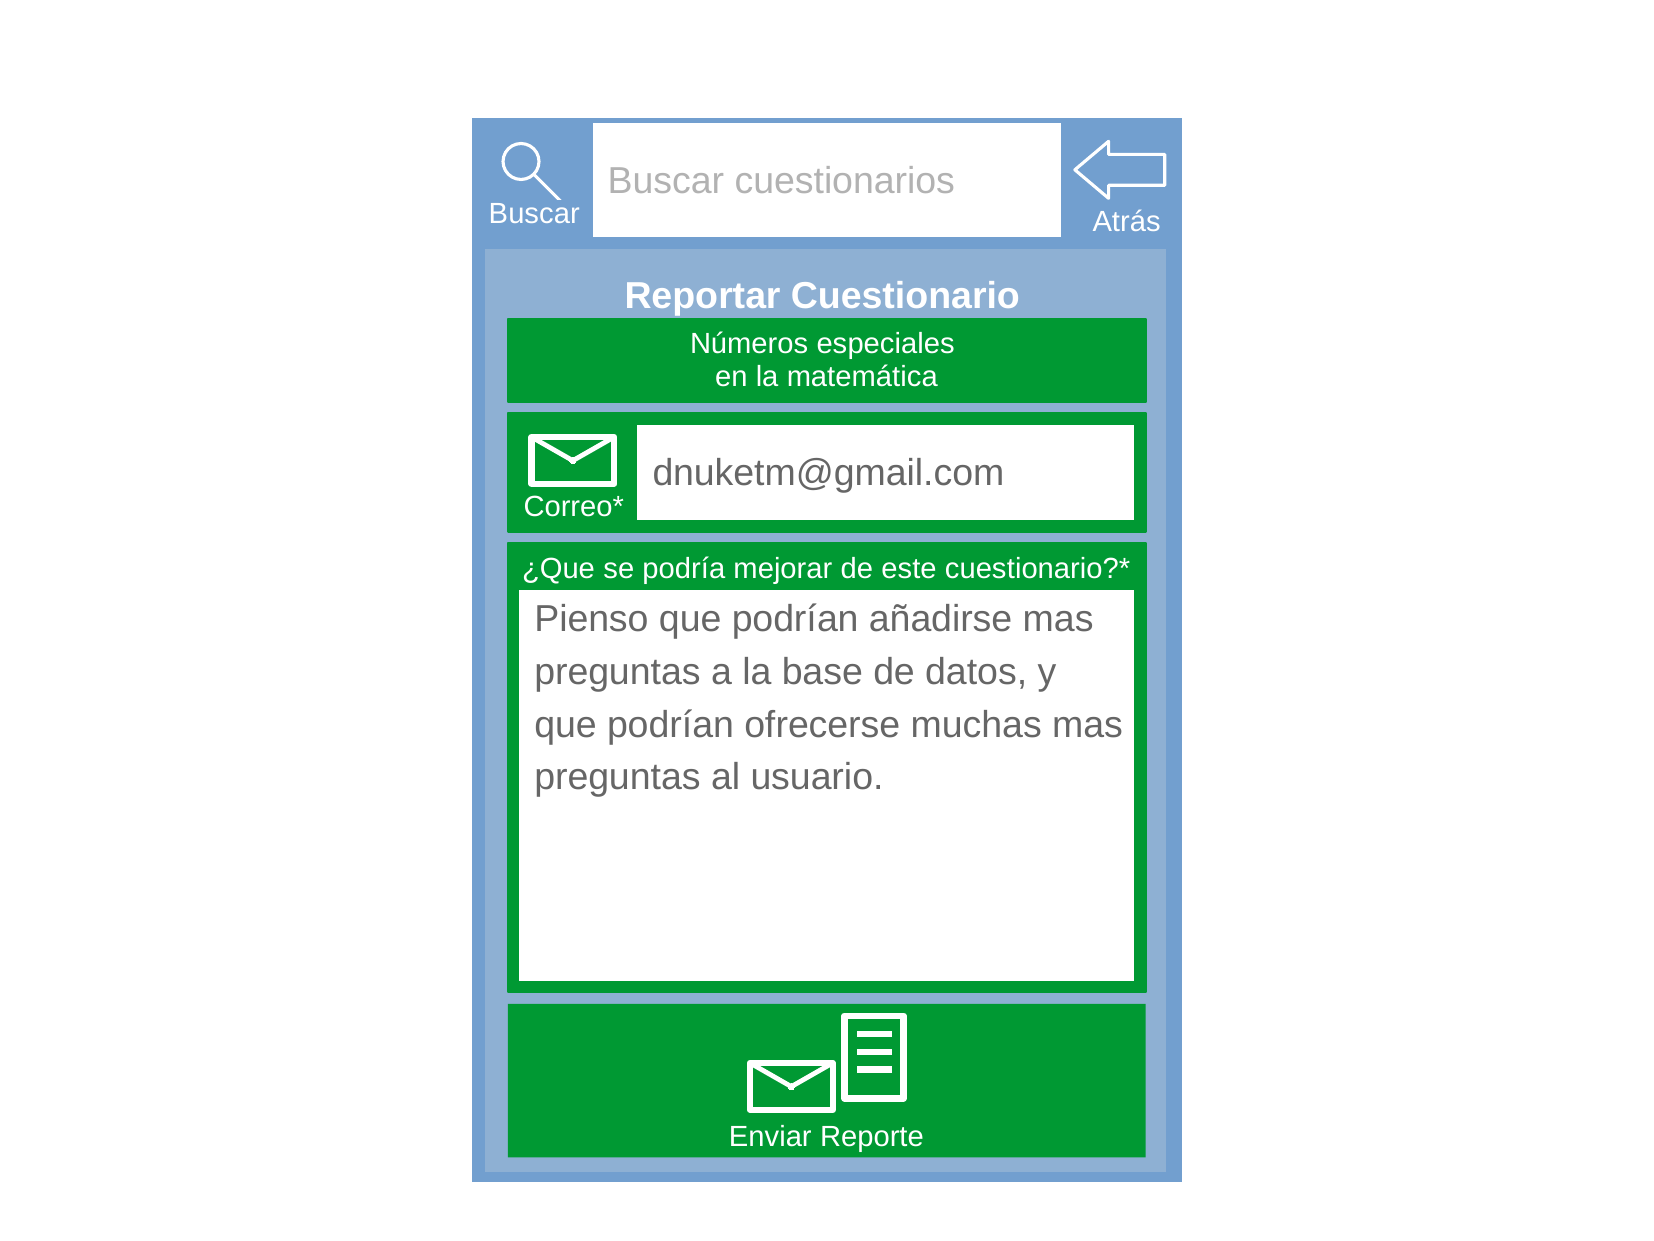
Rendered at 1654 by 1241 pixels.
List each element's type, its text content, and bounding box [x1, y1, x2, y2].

text_box Números especiales en la matemática [507, 318, 1146, 402]
text_box dnuketm@gmail.com [637, 425, 1134, 520]
text_box Buscar cuestionarios [590, 121, 1063, 240]
text_box Atrás [1074, 209, 1179, 233]
text_box [472, 118, 1182, 1182]
text_box Reportar Cuestionario [499, 259, 1146, 331]
text_box Enviar Reporte [738, 1116, 915, 1157]
text_box Correo* [507, 413, 1146, 532]
text_box ¿Que se podría mejorar de este cuestionario?* [507, 543, 1146, 993]
text_box Pienso que podrían añadirse mas preguntas a la base de datos, y que podrían ofrecerse muchas mas preguntas al usuario. [519, 590, 1134, 981]
text_box Buscar [485, 201, 584, 225]
